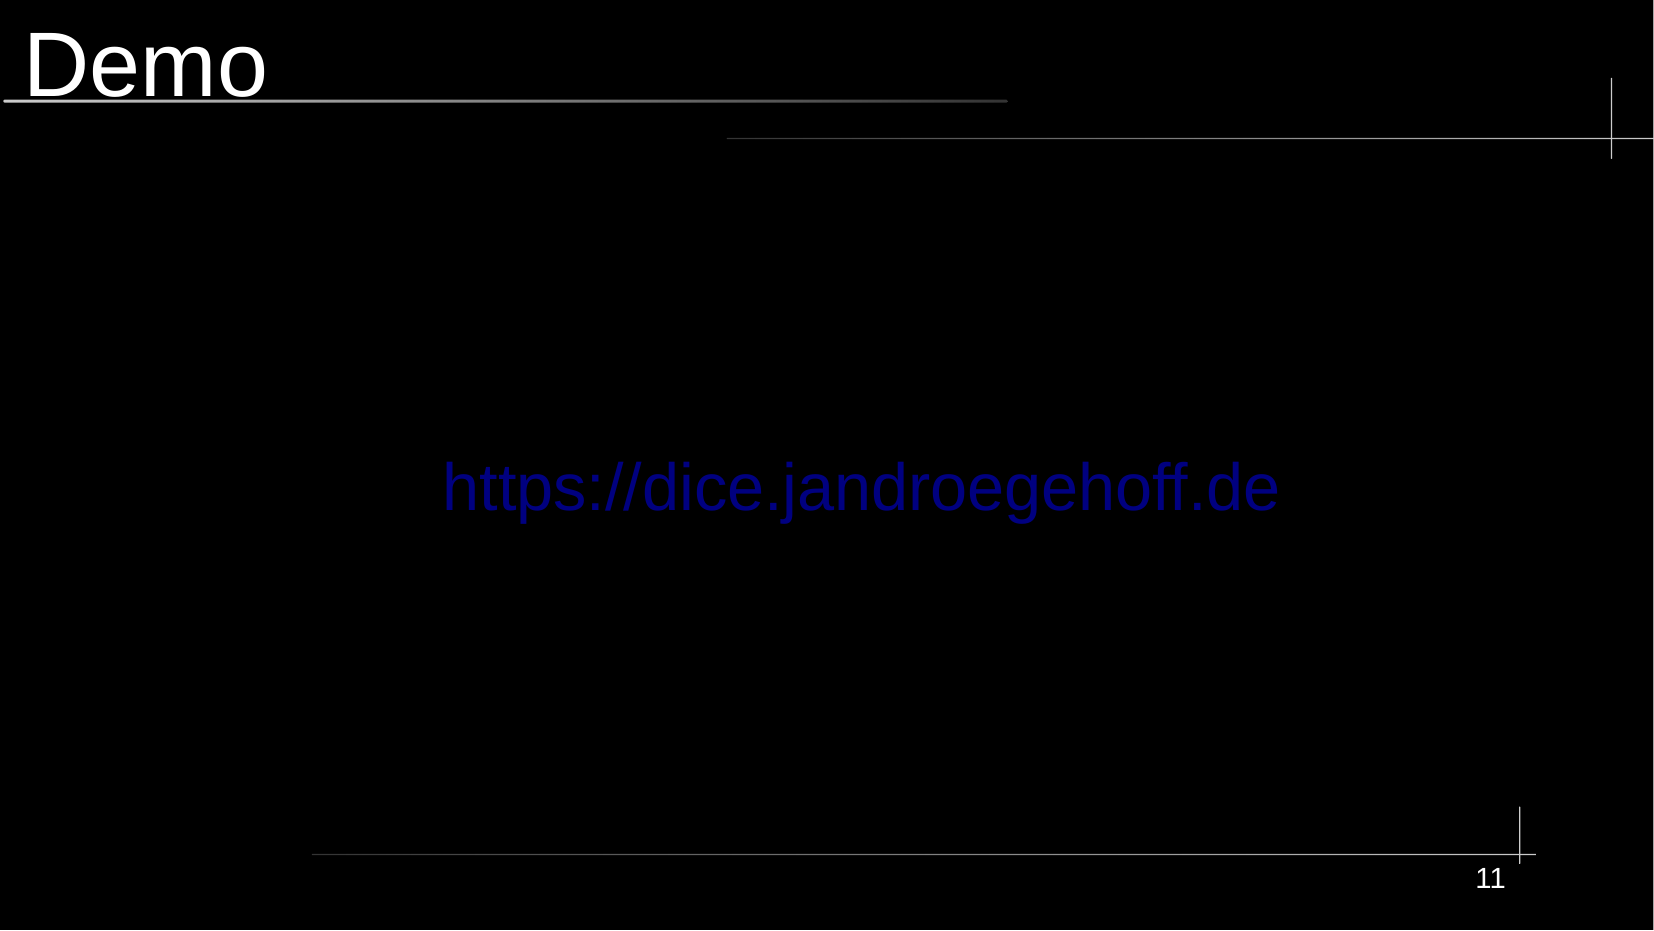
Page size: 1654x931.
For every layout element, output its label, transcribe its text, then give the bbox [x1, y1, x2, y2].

title Demo [23, 11, 1589, 119]
list https://dice.jandroegehoff.de [82, 217, 1571, 758]
